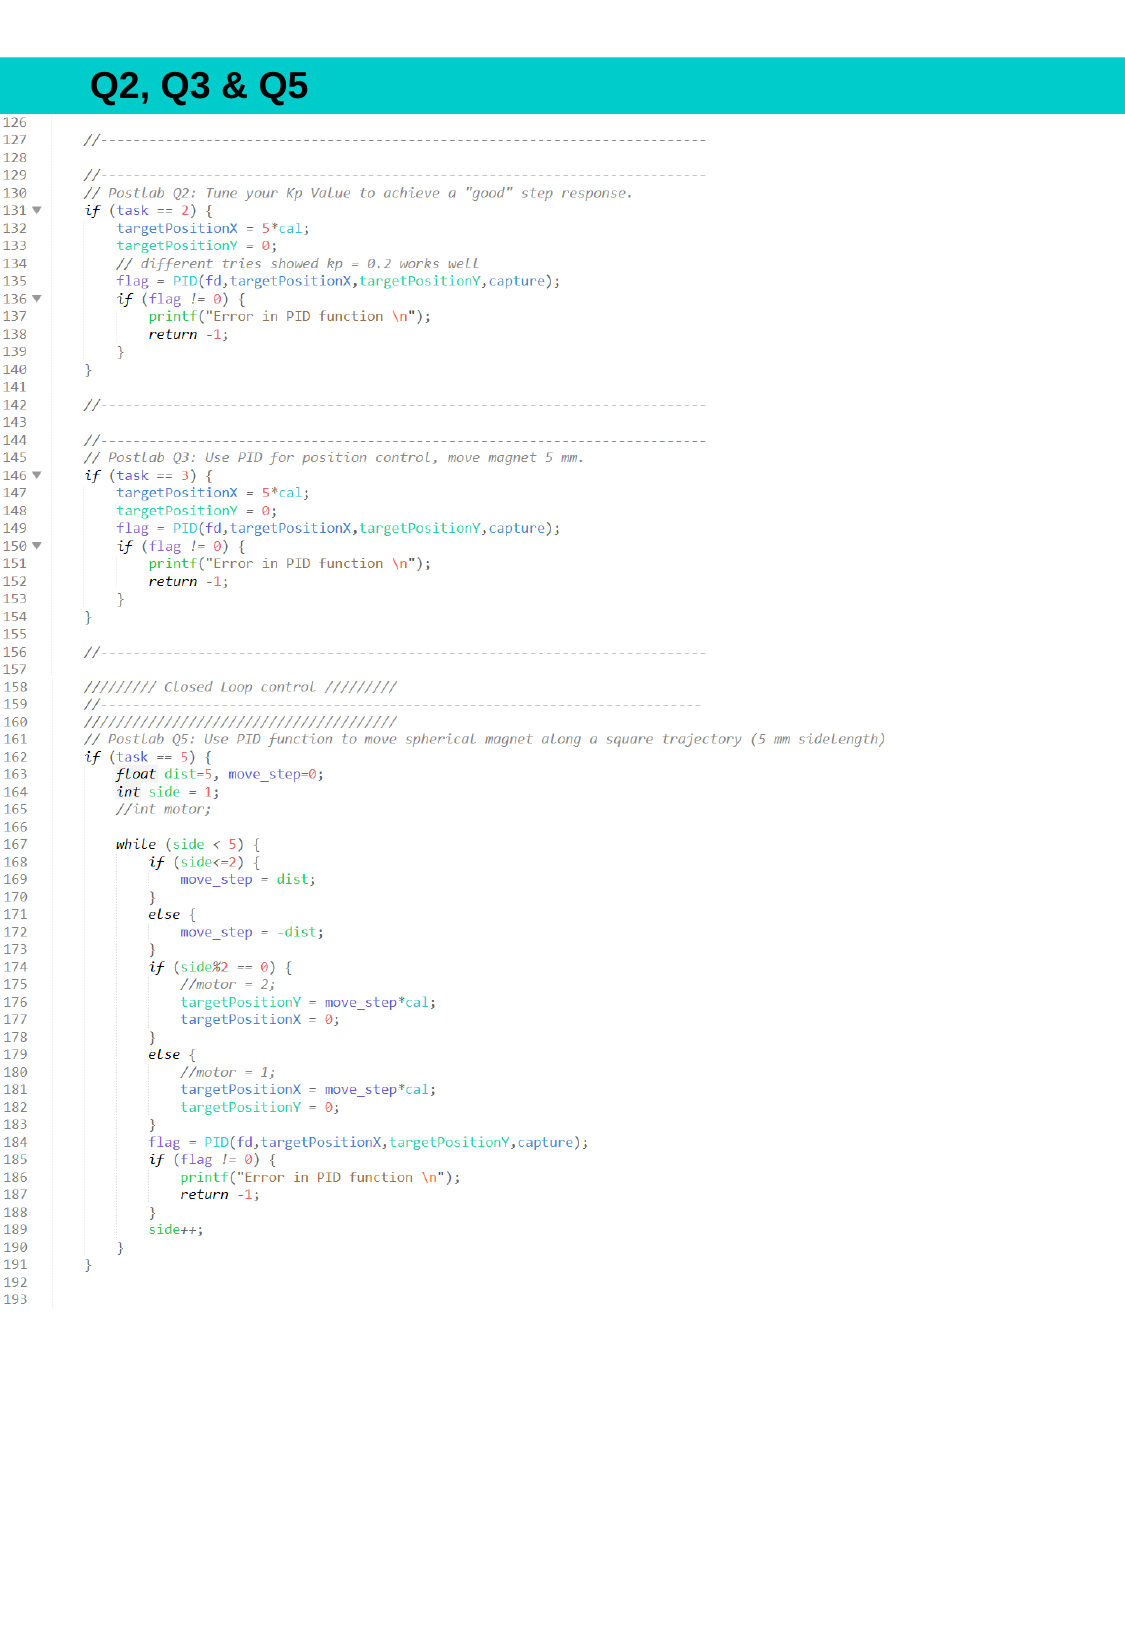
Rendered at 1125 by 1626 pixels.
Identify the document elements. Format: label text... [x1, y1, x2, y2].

text_box Q2, Q3 & Q5 [0, 57, 1125, 114]
picture [0, 114, 1125, 1309]
